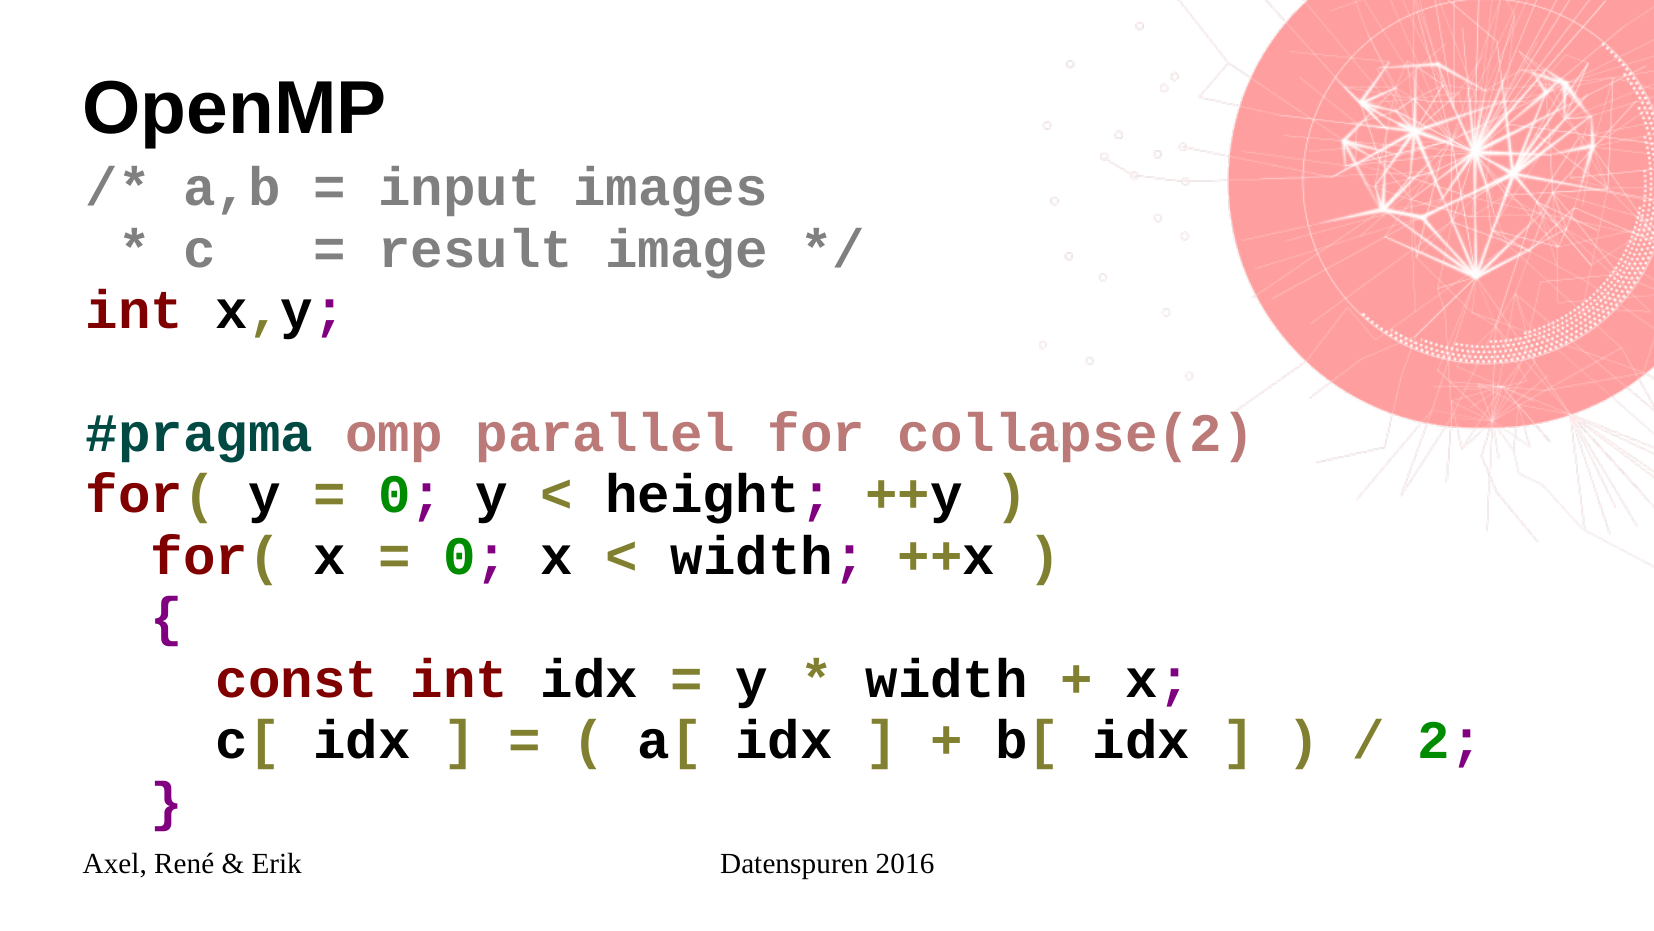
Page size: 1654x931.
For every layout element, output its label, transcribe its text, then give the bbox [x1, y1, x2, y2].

text_box /* a,b = input images * c = result image */ int x,y; #pragma omp parallel for collapse(2) for( y = 0; y < height; ++y ) for( x = 0; x < width; ++x ) { const int idx = y * width + x; c[ idx ] = ( a[ idx ] + b[ idx ] ) / 2; } [70, 152, 1498, 844]
title OpenMP [82, 65, 1571, 150]
